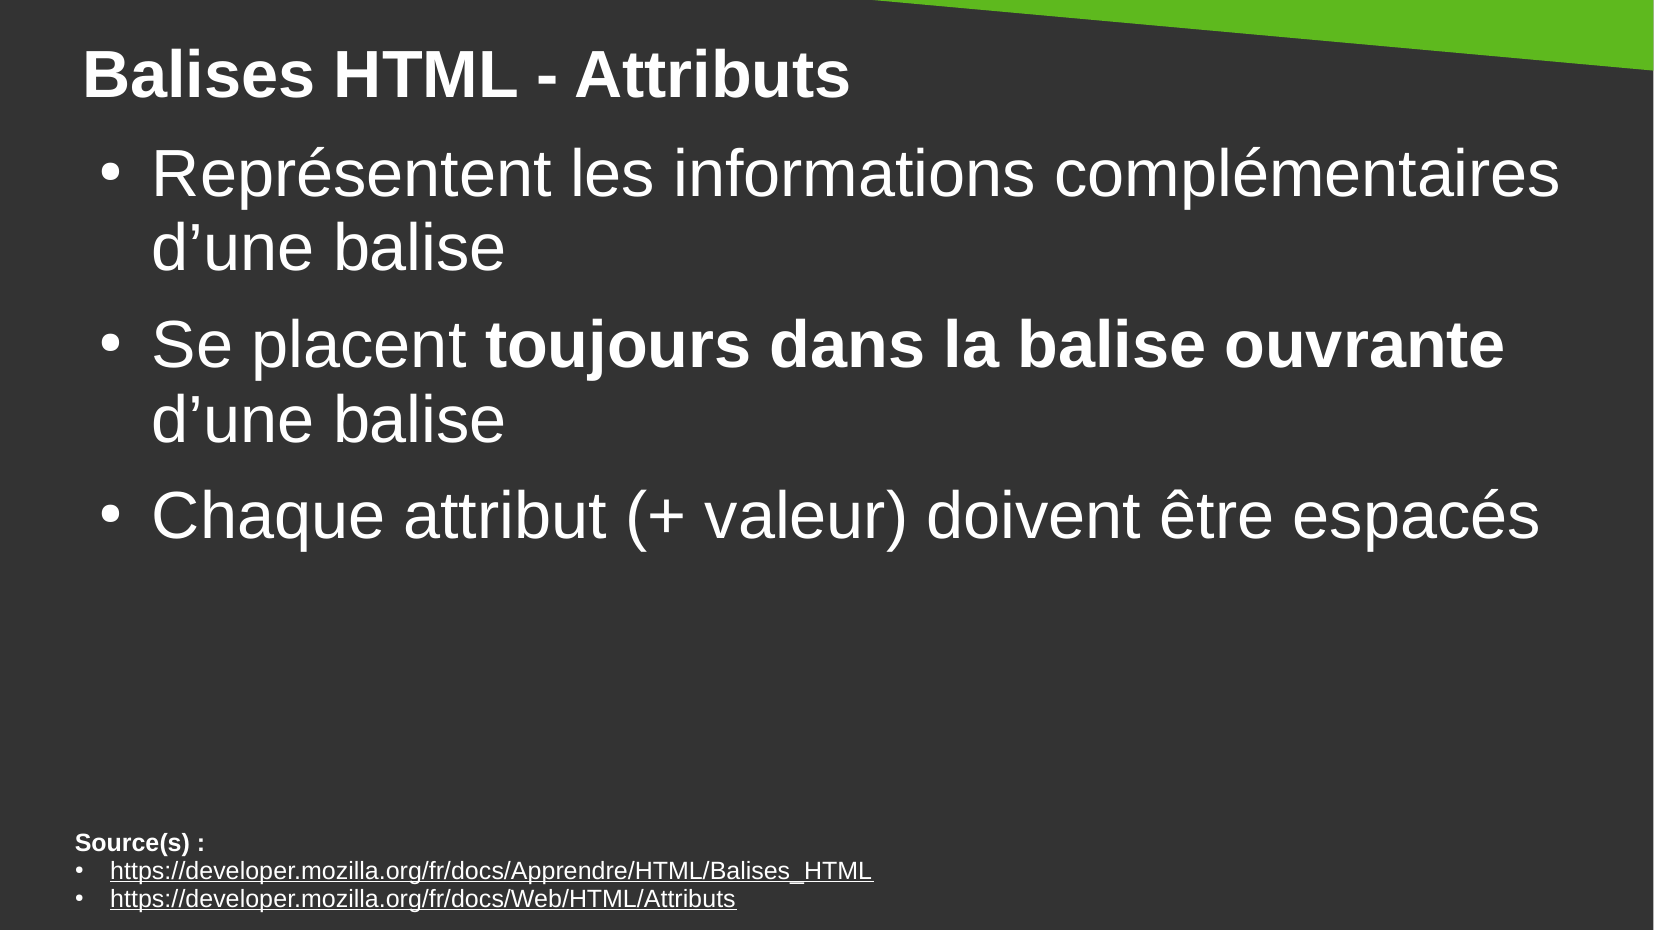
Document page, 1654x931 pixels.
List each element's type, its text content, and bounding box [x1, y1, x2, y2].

list Représentent les informations complémentaires d’une balise Se placent toujours dans la balise ouvrante d’une balise Chaque attribut (+ valeur) doivent être espacés [80, 135, 1605, 780]
text_box Source(s) : https://developer.mozilla.org/fr/docs/Apprendre/HTML/Balises_HTML https://developer.mozilla.org/fr/docs/Web/HTML/Attributs [60, 821, 1546, 921]
title Balises HTML - Attributs [82, 37, 1571, 114]
text_box [872, 0, 1654, 71]
